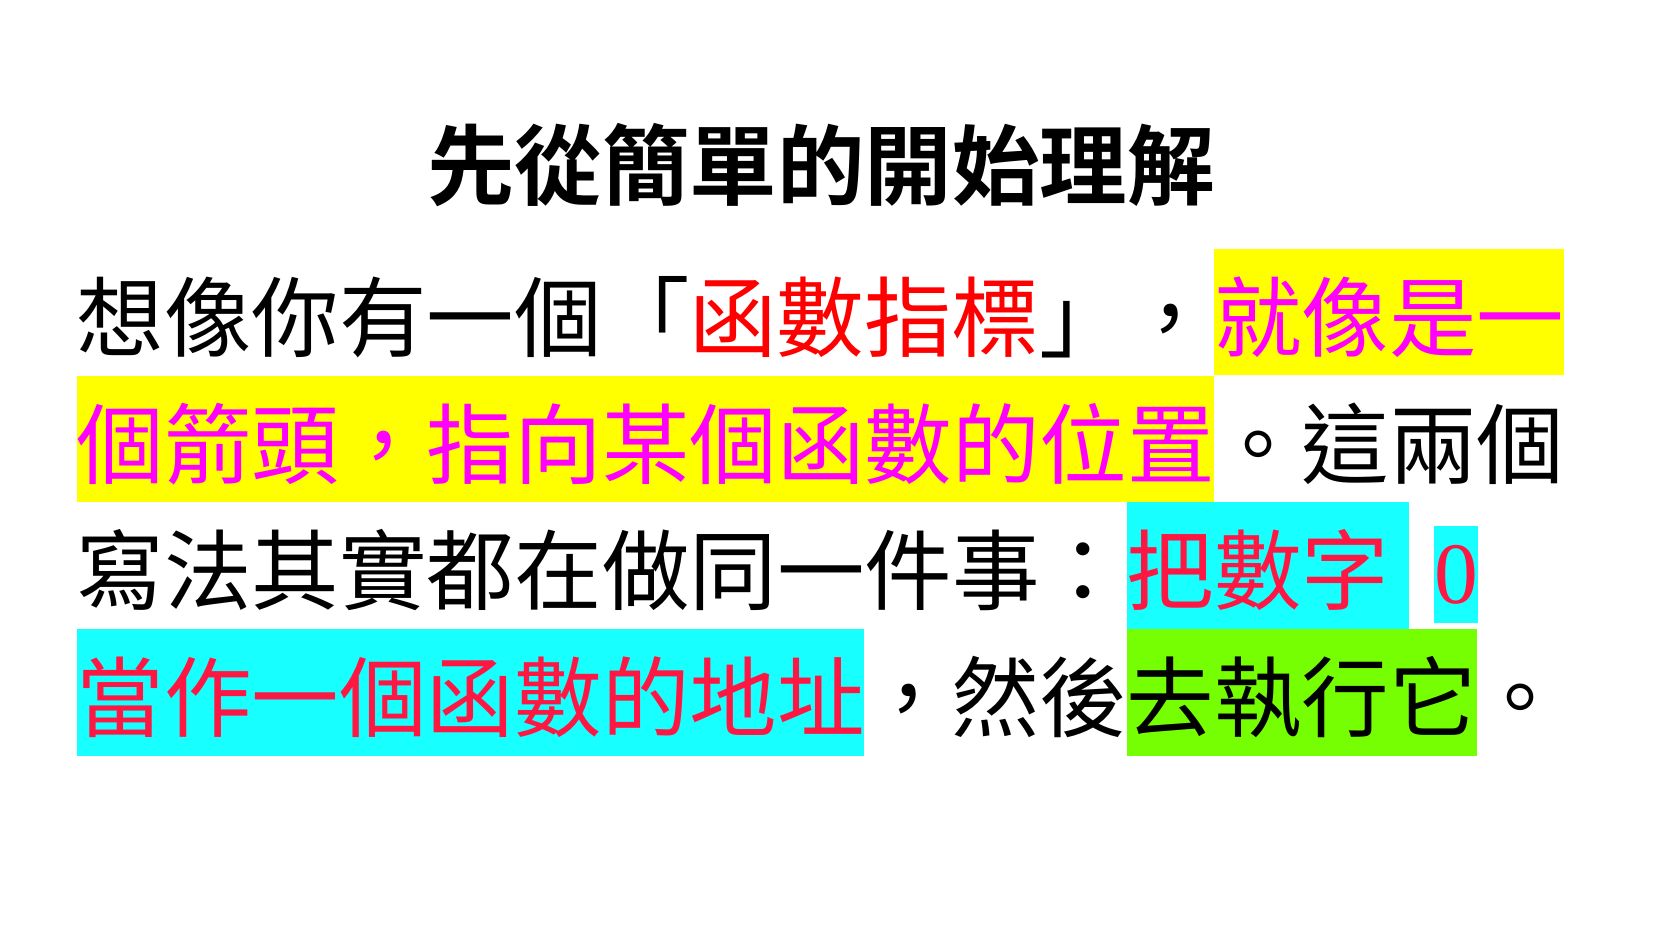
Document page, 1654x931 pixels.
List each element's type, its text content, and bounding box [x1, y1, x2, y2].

text_box 先從簡單的開始理解 想像你有一個「函數指標」，就像是一個箭頭，指向某個函數的位置。這兩個寫法其實都在做同一件事：把數字 0 當作一個函數的地址，然後去執行它。 [76, 82, 1566, 893]
